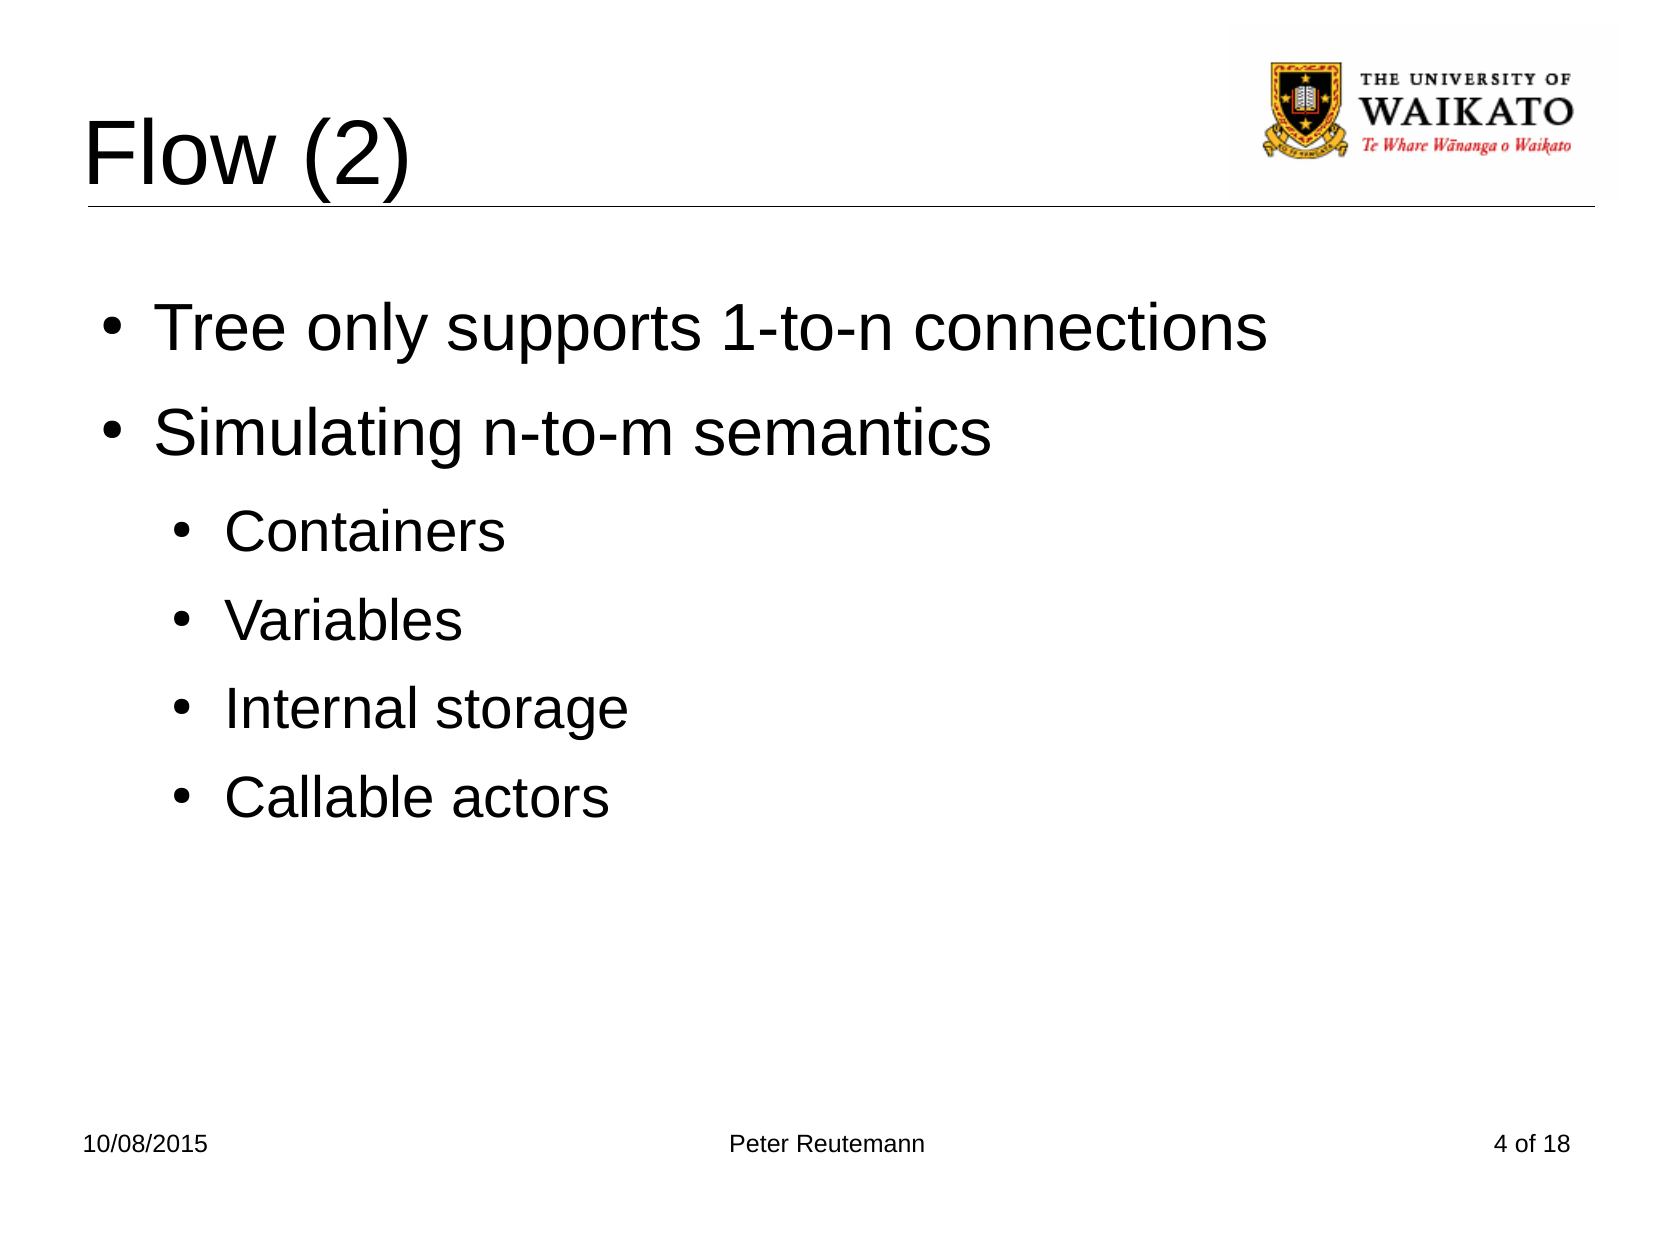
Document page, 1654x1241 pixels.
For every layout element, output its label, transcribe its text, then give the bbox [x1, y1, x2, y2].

title Flow (2) [82, 49, 1571, 257]
picture [1228, 24, 1619, 201]
list Tree only supports 1-to-n connections Simulating n-to-m semantics Containers Variables Internal storage Callable actors [82, 290, 1571, 1010]
